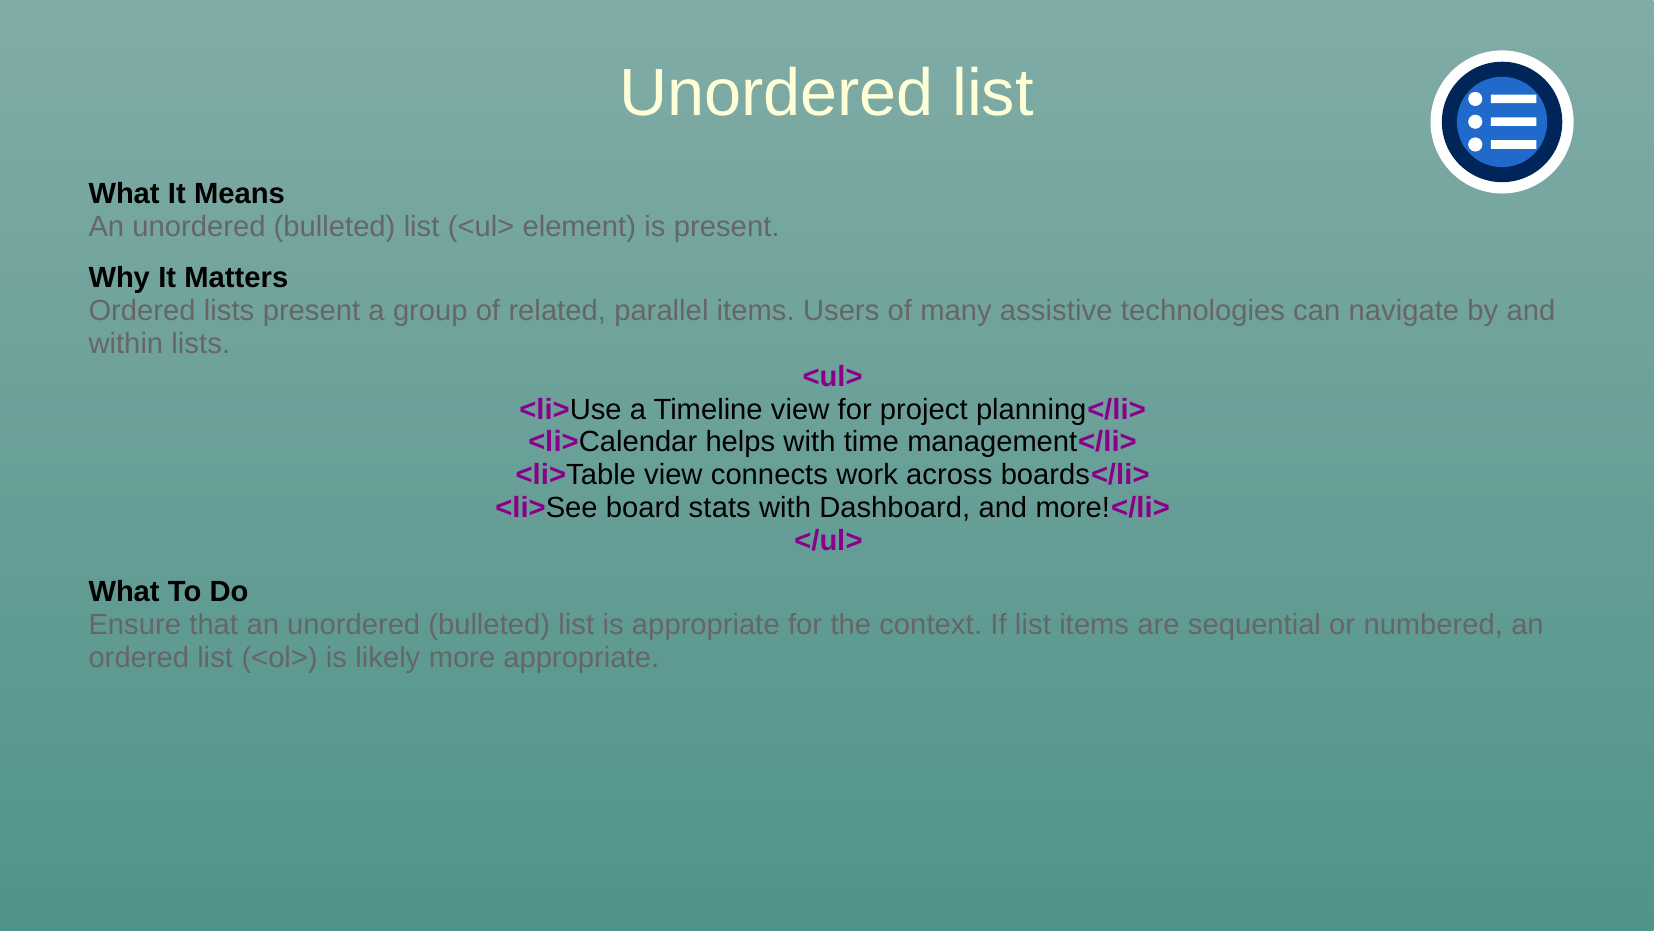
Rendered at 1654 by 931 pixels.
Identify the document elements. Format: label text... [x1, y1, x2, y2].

picture [1417, 37, 1587, 207]
title Unordered list [82, 37, 1417, 148]
subtitle What It Means An unordered (bulleted) list (<ul> element) is present. Why It Matters Ordered lists present a group of related, parallel items. Users of many assistive technologies can navigate by and within lists. <ul> <li>Use a Timeline view for project planning</li> <li>Calendar helps with time management</li> <li>Table view connects work across boards</li> <li>See board stats with Dashboard, and more!</li> </ul> What To Do Ensure that an unordered (bulleted) list is appropriate for the context. If list items are sequential or numbered, an ordered list (<ol>) is likely more appropriate. [88, 177, 1577, 842]
